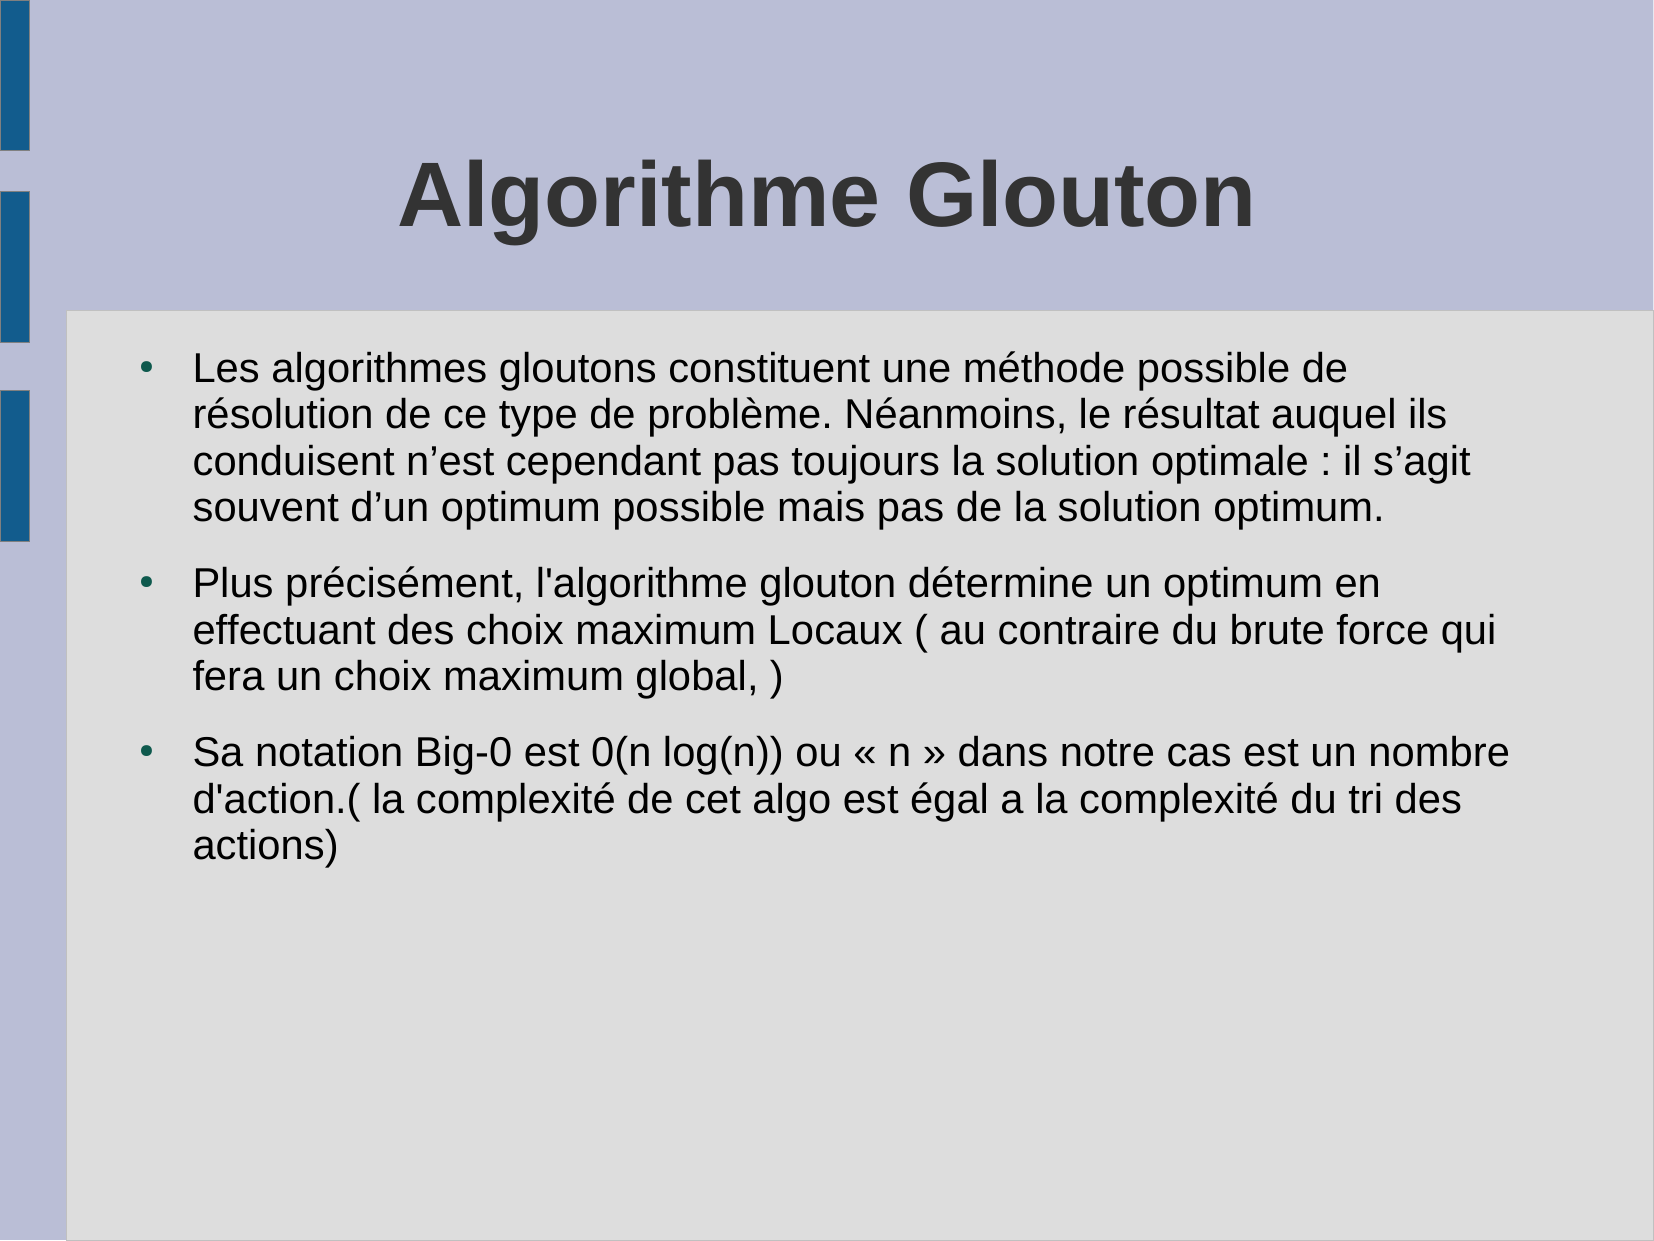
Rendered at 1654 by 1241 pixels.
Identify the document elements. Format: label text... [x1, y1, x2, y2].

list Les algorithmes gloutons constituent une méthode possible de résolution de ce type de problème. Néanmoins, le résultat auquel ils conduisent n’est cependant pas toujours la solution optimale : il s’agit souvent d’un optimum possible mais pas de la solution optimum. Plus précisément, l'algorithme glouton détermine un optimum en effectuant des choix maximum Locaux ( au contraire du brute force qui fera un choix maximum global, ) Sa notation Big-0 est 0(n log(n)) ou « n » dans notre cas est un nombre d'action.( la complexité de cet algo est égal a la complexité du tri des actions) [121, 344, 1534, 1127]
title Algorithme Glouton [121, 91, 1534, 299]
